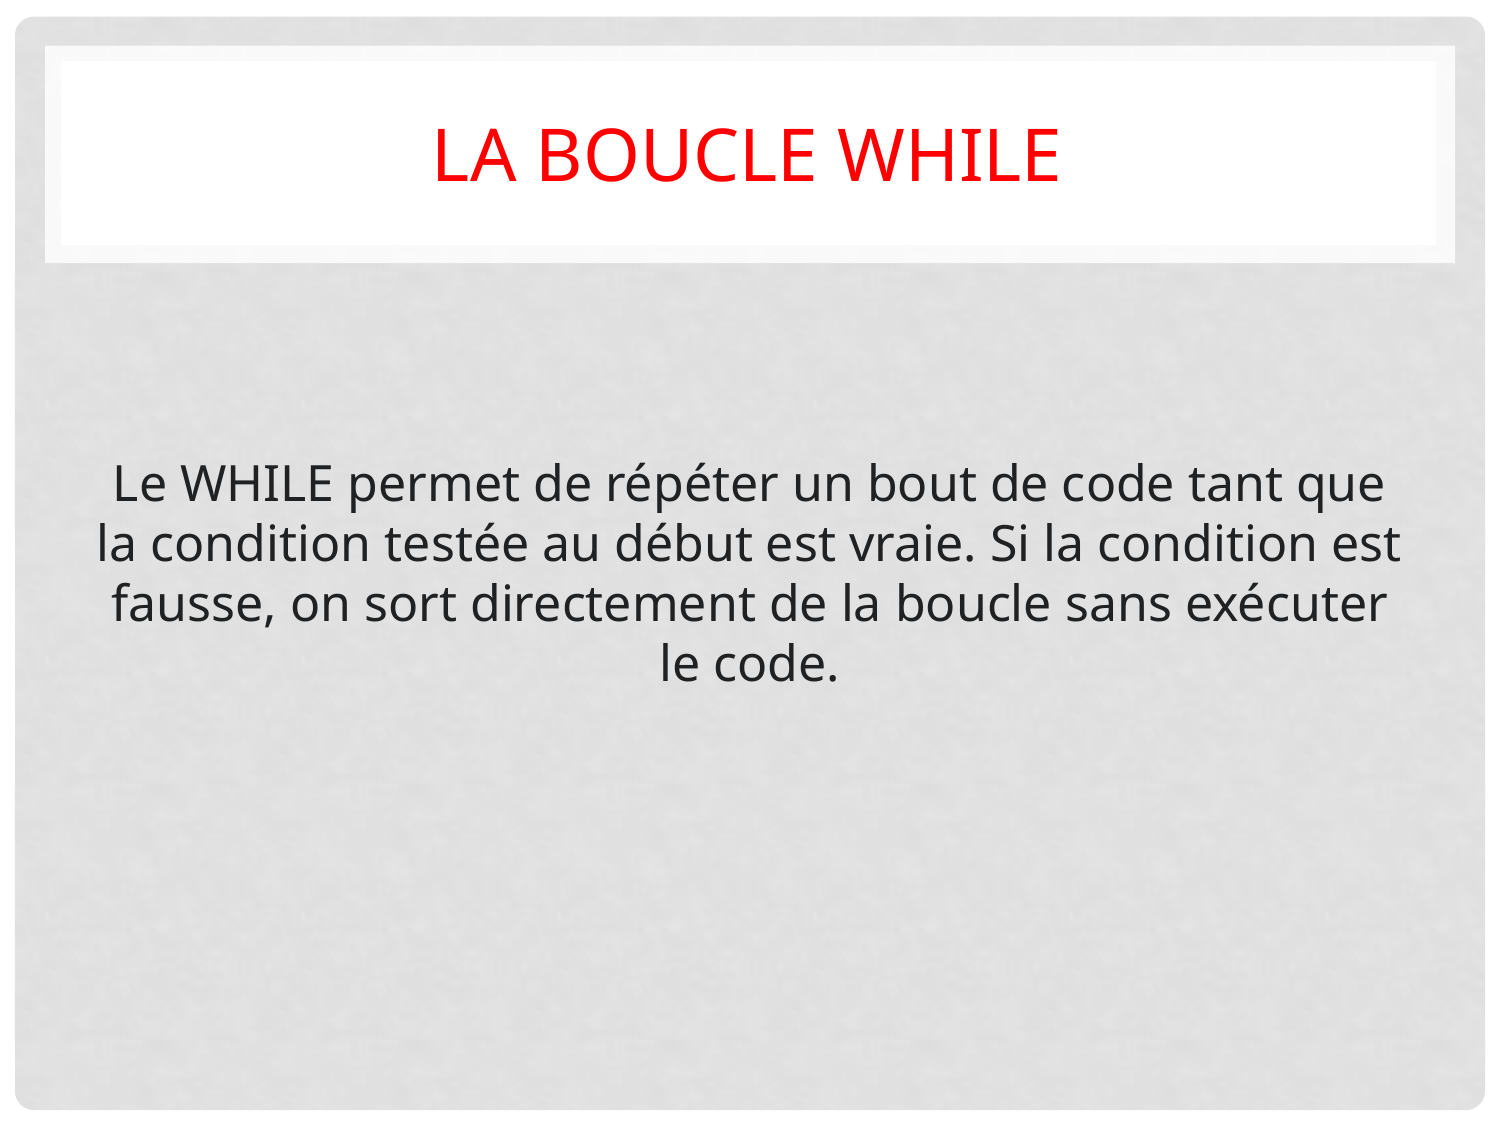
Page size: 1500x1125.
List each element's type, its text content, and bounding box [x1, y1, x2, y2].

list Le WHILE permet de répéter un bout de code tant que la condition testée au début est vraie. Si la condition est fausse, on sort directement de la boucle sans exécuter le code. [75, 444, 1426, 941]
title La Boucle While [69, 66, 1426, 238]
